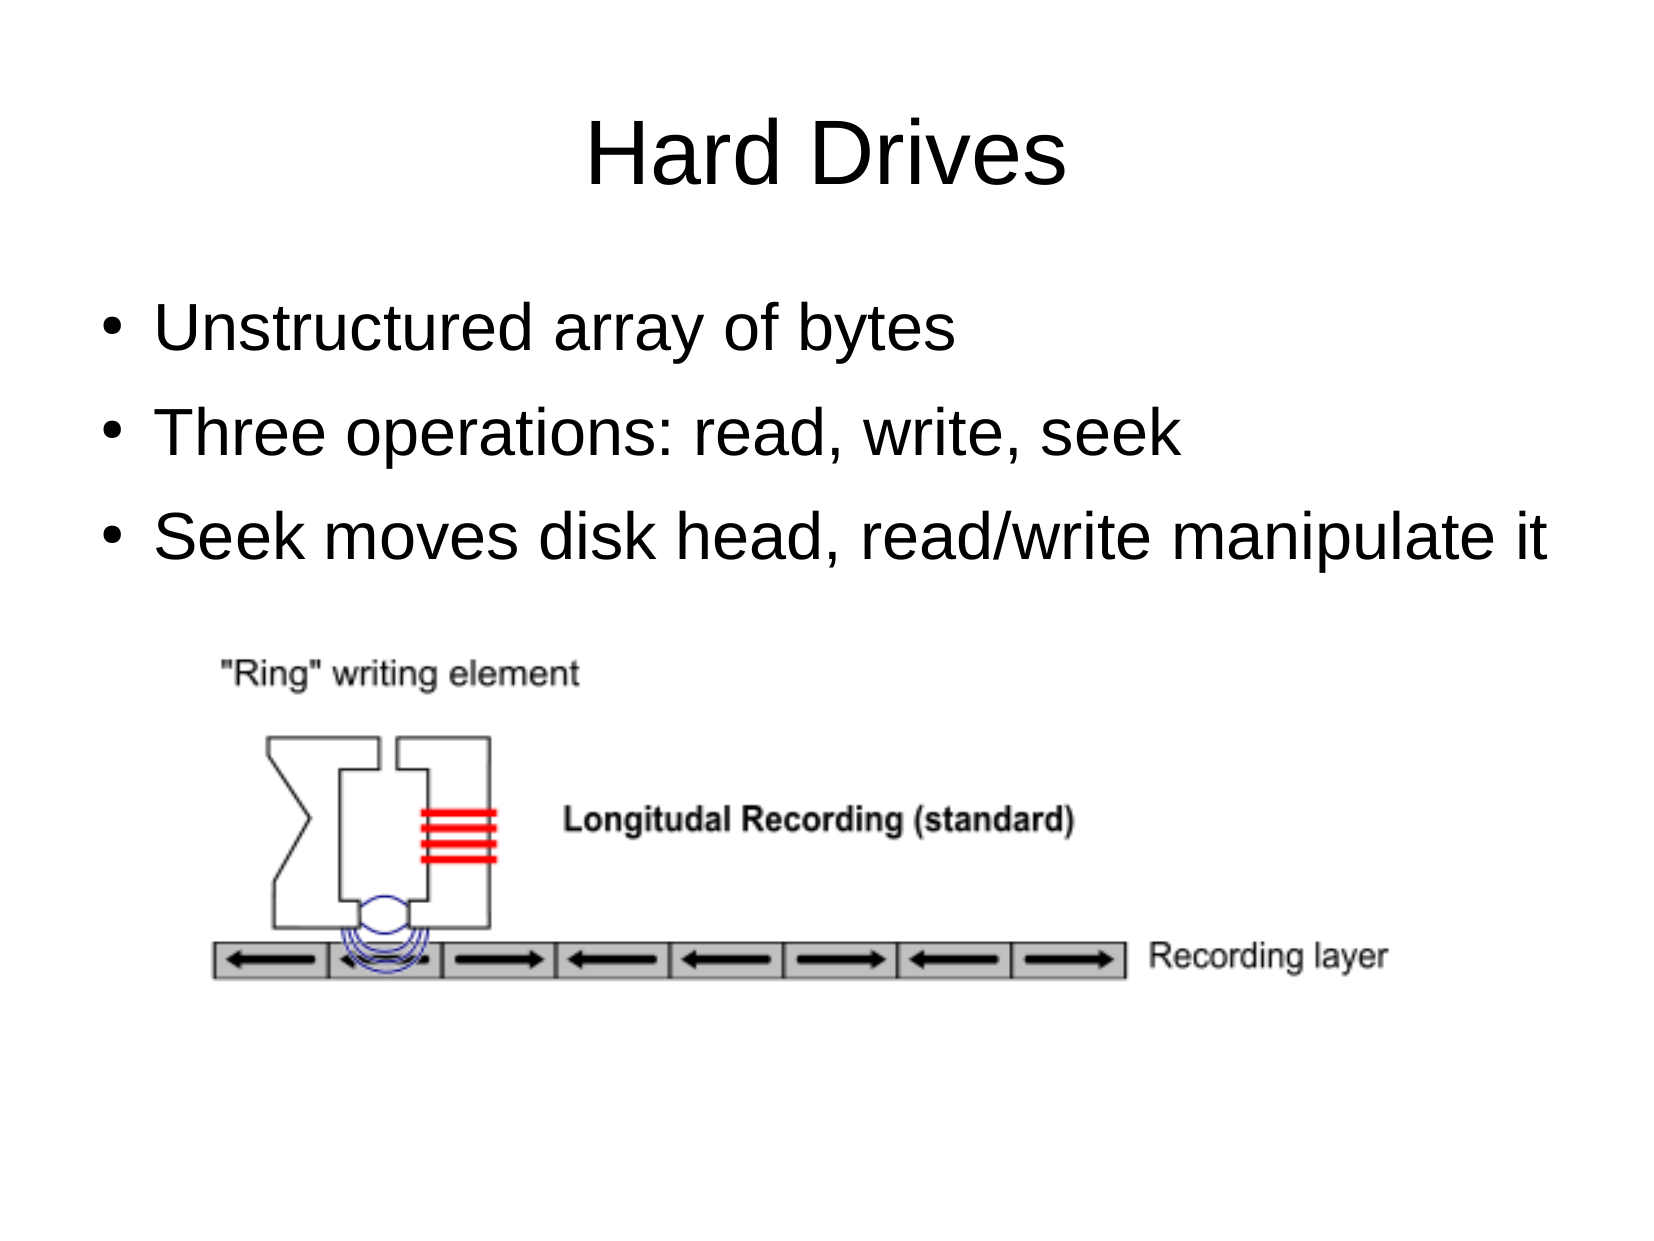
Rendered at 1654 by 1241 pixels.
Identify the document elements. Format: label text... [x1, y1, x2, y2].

picture [129, 637, 1524, 1040]
title Hard Drives [82, 49, 1571, 257]
list Unstructured array of bytes Three operations: read, write, seek Seek moves disk head, read/write manipulate it [82, 290, 1571, 1109]
